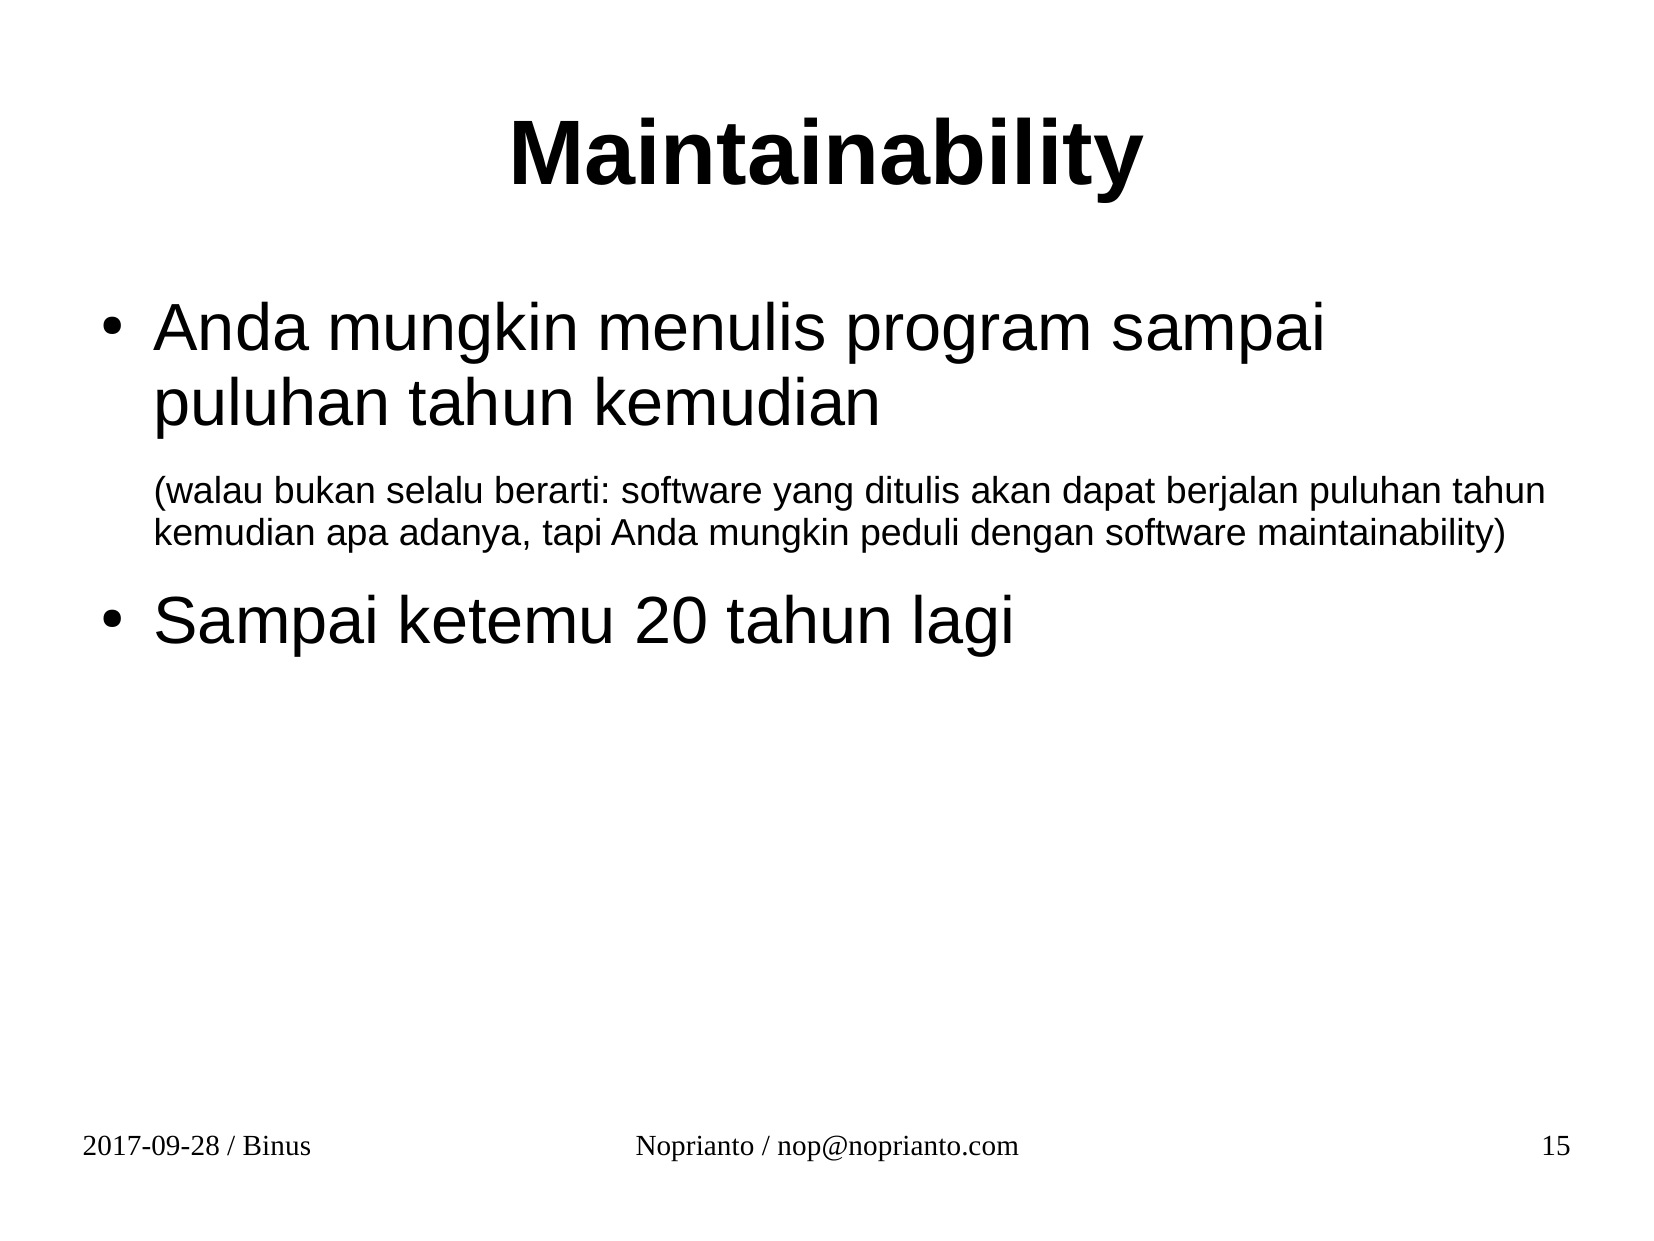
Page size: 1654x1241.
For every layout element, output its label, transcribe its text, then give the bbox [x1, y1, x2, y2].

title Maintainability [82, 49, 1571, 257]
list Anda mungkin menulis program sampai puluhan tahun kemudian (walau bukan selalu berarti: software yang ditulis akan dapat berjalan puluhan tahun kemudian apa adanya, tapi Anda mungkin peduli dengan software maintainability) Sampai ketemu 20 tahun lagi [82, 290, 1571, 1010]
